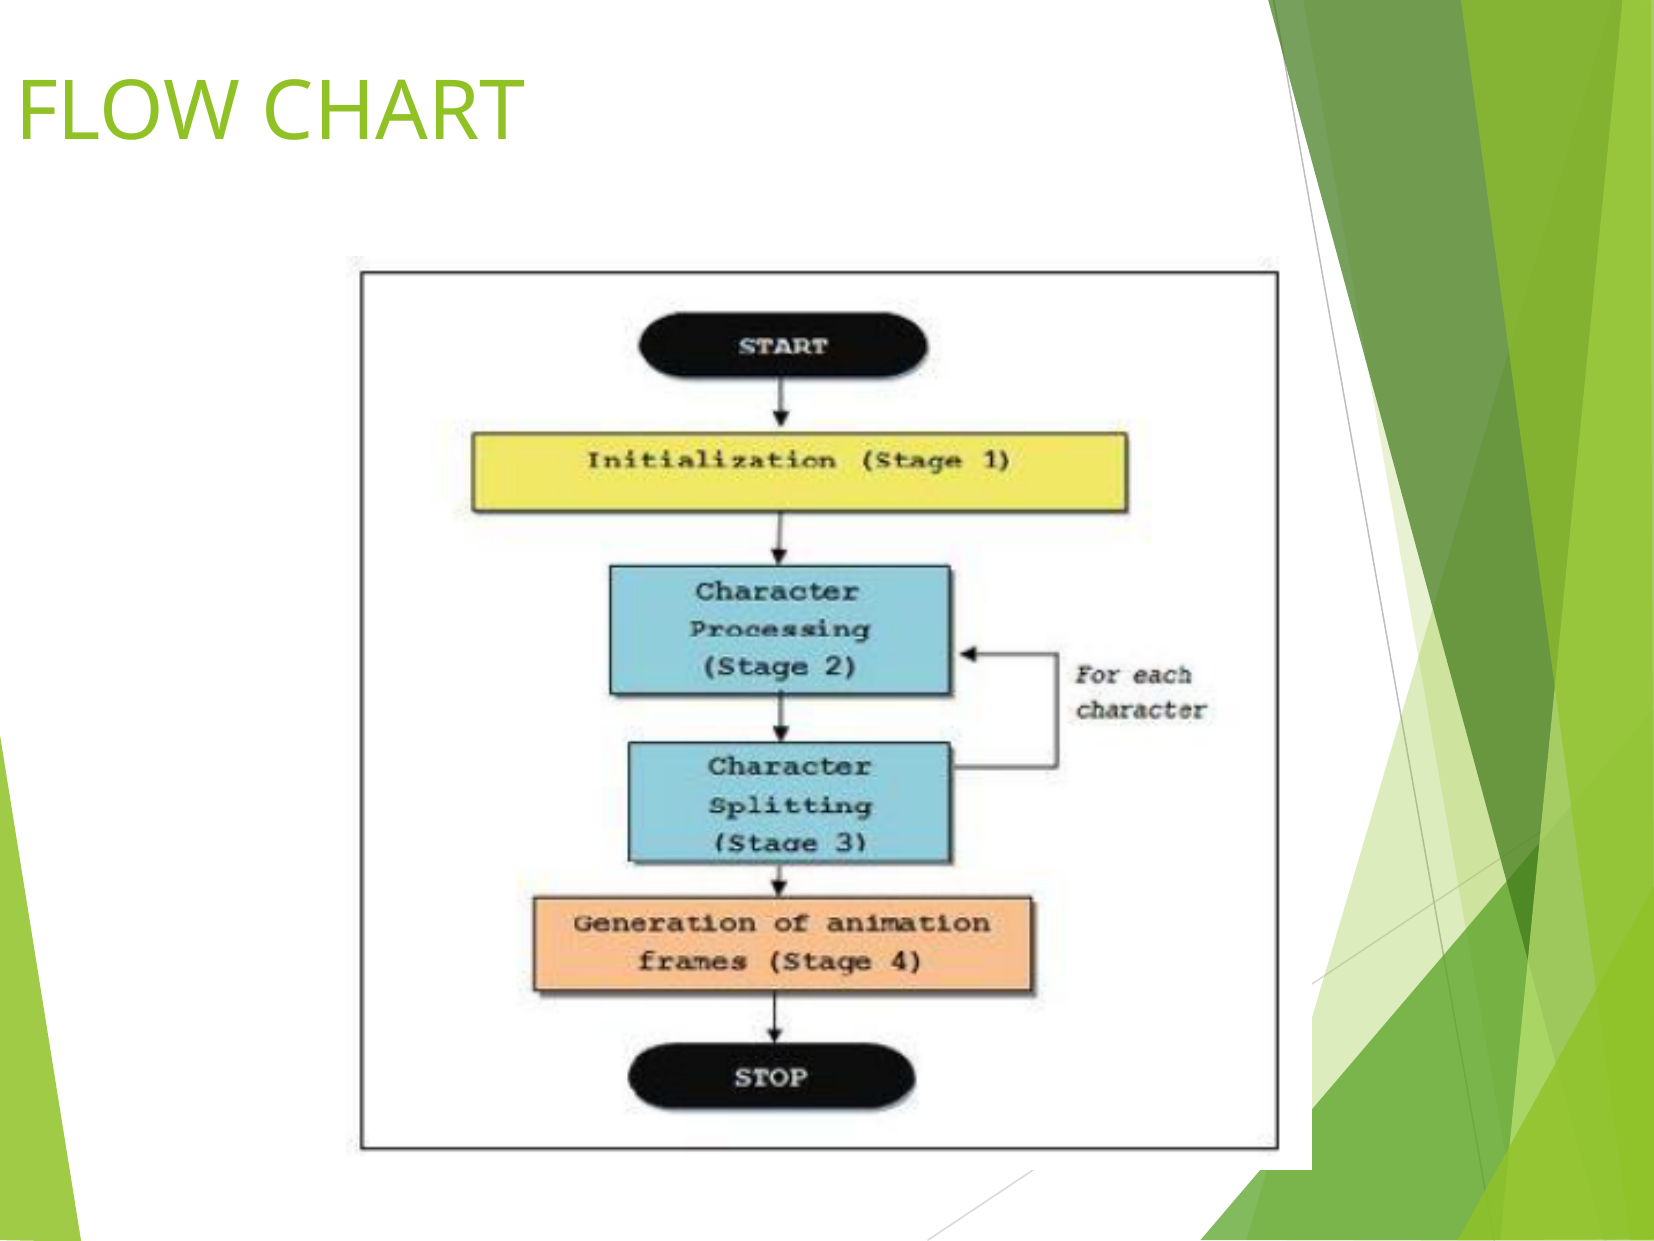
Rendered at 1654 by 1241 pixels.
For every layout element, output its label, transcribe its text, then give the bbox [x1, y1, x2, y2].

title FLOW CHART [0, 49, 1489, 257]
picture [342, 256, 1312, 1170]
